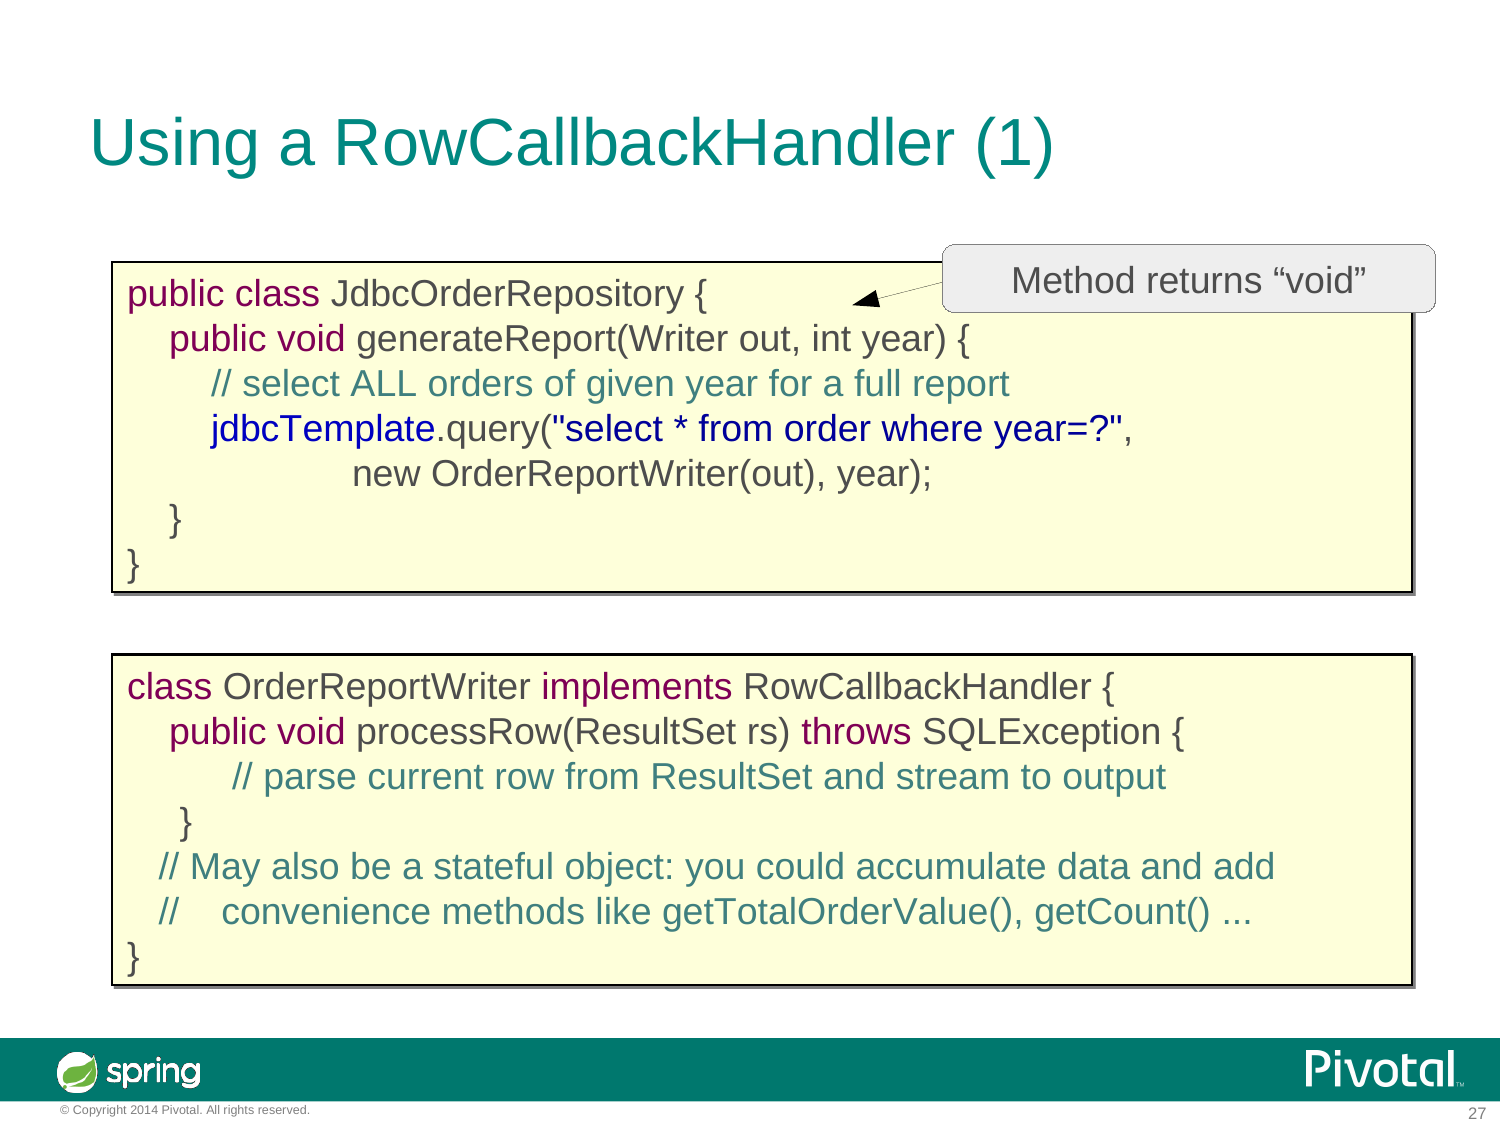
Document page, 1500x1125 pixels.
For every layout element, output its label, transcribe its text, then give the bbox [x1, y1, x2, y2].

text_box Method returns “void” [942, 244, 1436, 313]
picture [32, 1041, 210, 1103]
picture [1306, 1050, 1464, 1087]
text_box class OrderReportWriter implements RowCallbackHandler { public void processRow(ResultSet rs) throws SQLException { // parse current row from ResultSet and stream to output } // May also be a stateful object: you could accumulate data and add // convenience methods like getTotalOrderValue(), getCount() ... } [112, 654, 1413, 985]
title Using a RowCallbackHandler (1) [75, 45, 1426, 233]
text_box public class JdbcOrderRepository { public void generateReport(Writer out, int year) { // select ALL orders of given year for a full report jdbcTemplate.query("select * from order where year=?", new OrderReportWriter(out), year); } } [112, 261, 1413, 593]
